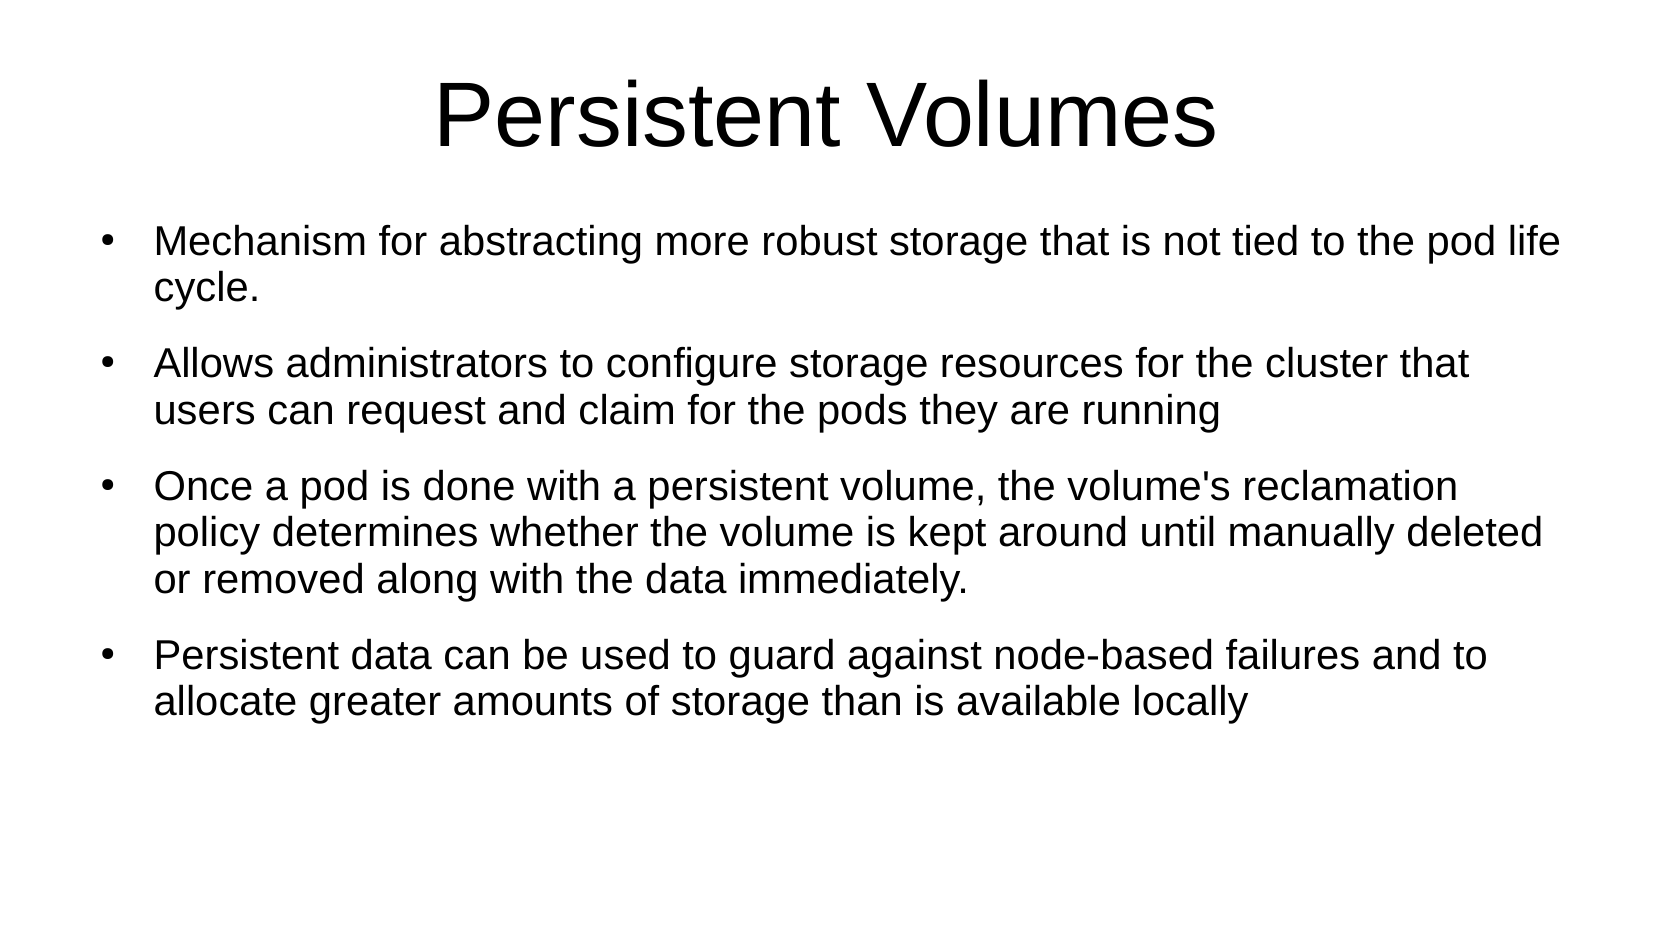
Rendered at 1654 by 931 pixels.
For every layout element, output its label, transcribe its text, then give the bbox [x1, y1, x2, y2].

list Mechanism for abstracting more robust storage that is not tied to the pod life cycle. Allows administrators to configure storage resources for the cluster that users can request and claim for the pods they are running Once a pod is done with a persistent volume, the volume's reclamation policy determines whether the volume is kept around until manually deleted or removed along with the data immediately. Persistent data can be used to guard against node-based failures and to allocate greater amounts of storage than is available locally [82, 217, 1571, 758]
title Persistent Volumes [82, 37, 1571, 193]
